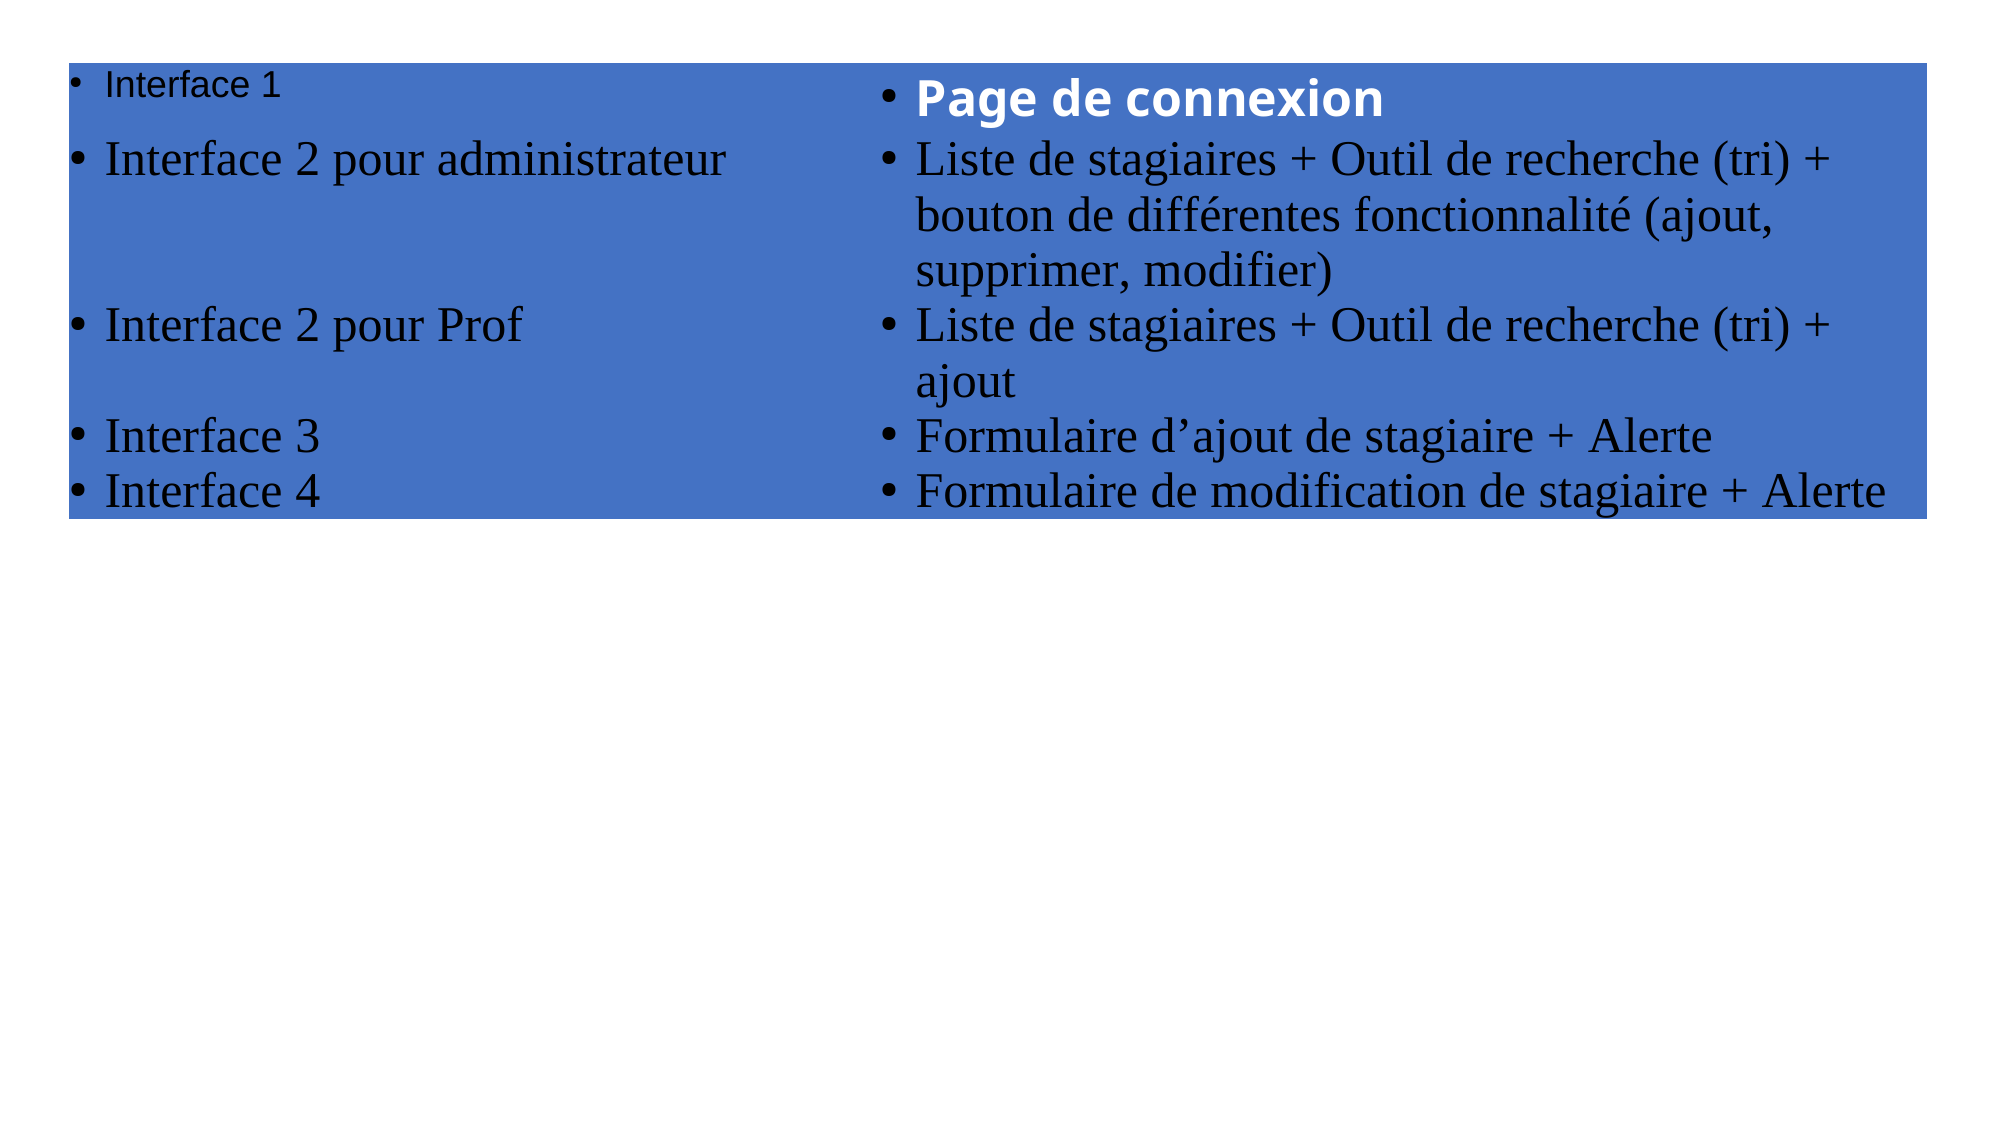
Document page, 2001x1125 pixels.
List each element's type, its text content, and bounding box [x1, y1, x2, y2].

table_header Interface 1 [69, 63, 880, 131]
table_header Page de connexion [880, 63, 1927, 131]
table_cell Formulaire de modification de stagiaire + Alerte [880, 463, 1927, 519]
table_cell Interface 4 [69, 463, 880, 519]
table_cell Interface 2 pour administrateur [69, 131, 880, 297]
table_cell Liste de stagiaires + Outil de recherche (tri) + ajout [880, 297, 1927, 408]
table_cell Interface 2 pour Prof [69, 297, 880, 408]
table_cell Formulaire d’ajout de stagiaire + Alerte [880, 408, 1927, 463]
table_cell Liste de stagiaires + Outil de recherche (tri) + bouton de différentes fonctionnalité (ajout, supprimer, modifier) [880, 131, 1927, 297]
table_cell Interface 3 [69, 408, 880, 463]
